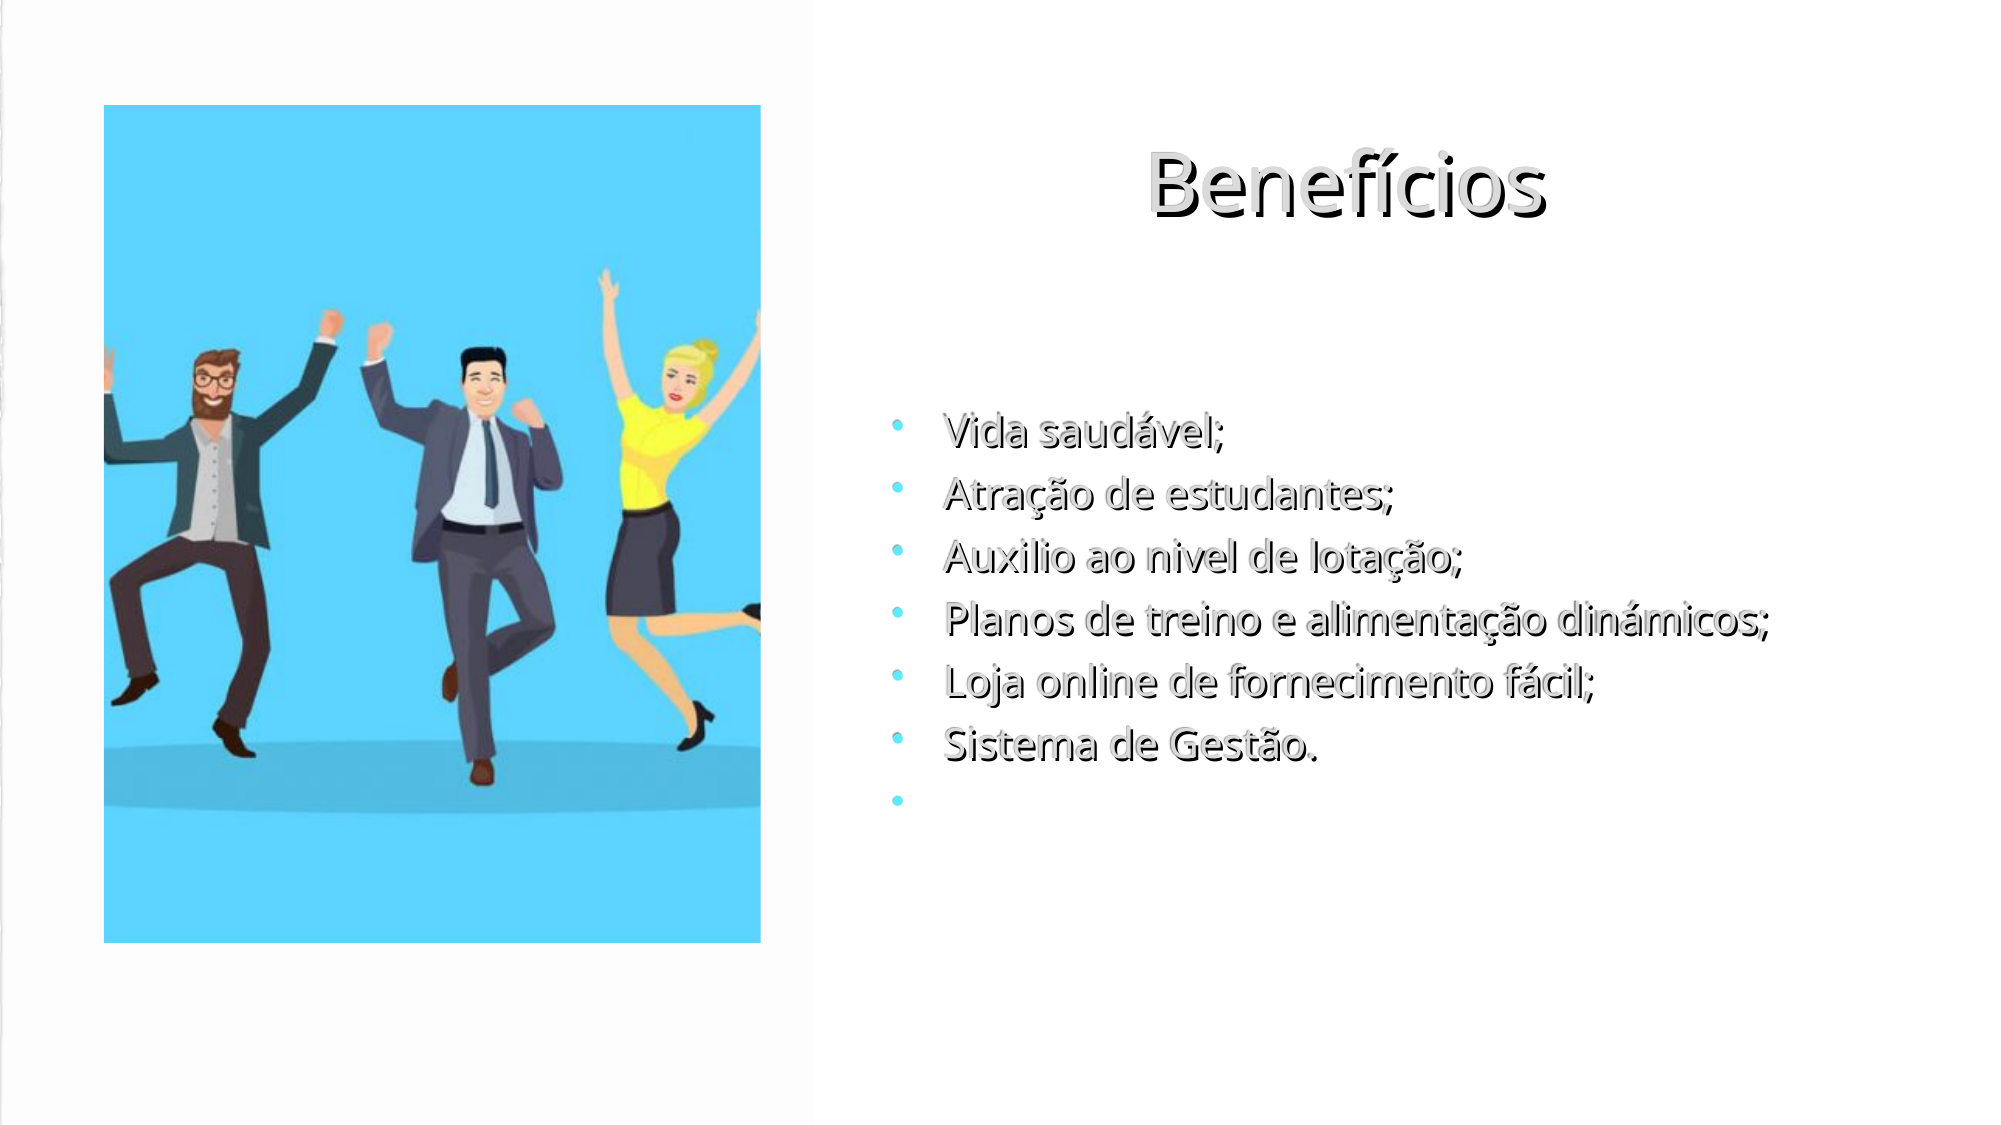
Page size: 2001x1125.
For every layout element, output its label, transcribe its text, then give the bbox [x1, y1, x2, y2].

title Benefícios [866, 99, 1825, 260]
list Vida saudável; Atração de estudantes; Auxilio ao nivel de lotação; Planos de treino e alimentação dinámicos; Loja online de fornecimento fácil; Sistema de Gestão. [866, 299, 1825, 935]
picture [0, 0, 813, 1125]
